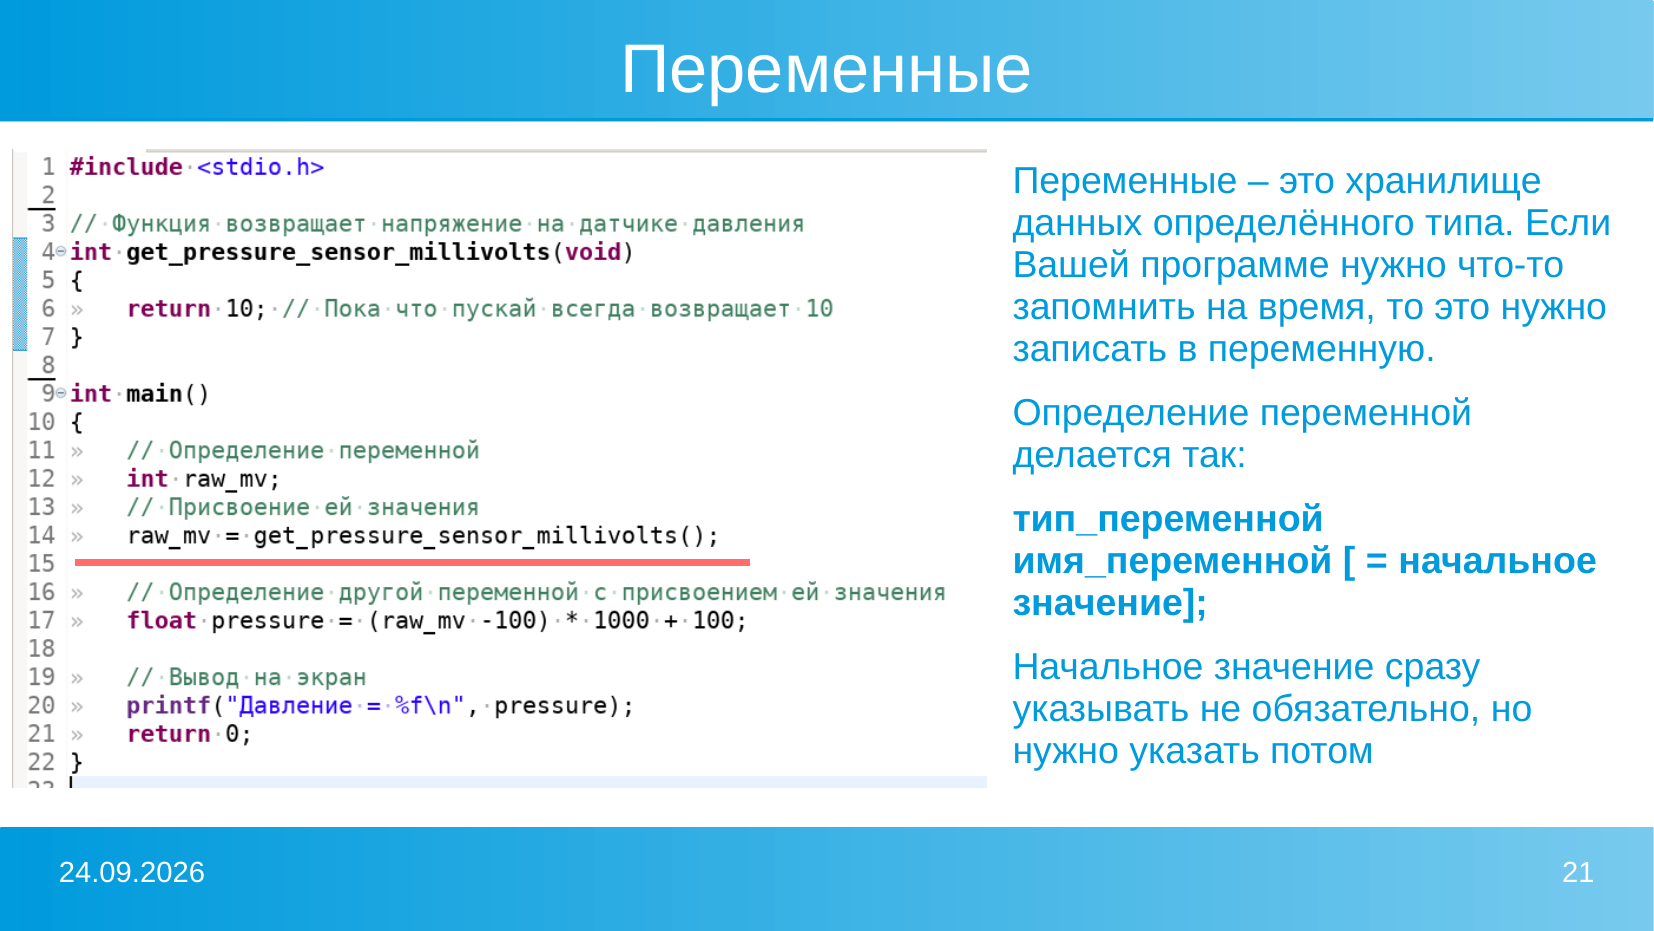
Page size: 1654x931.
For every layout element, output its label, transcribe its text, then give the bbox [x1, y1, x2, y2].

title Переменные [59, 29, 1595, 108]
list Переменные – это хранилище данных определённого типа. Если Вашей программе нужно что-то запомнить на время, то это нужно записать в переменную. Определение переменной делается так: тип_переменной имя_переменной [ = начальное значение]; Начальное значение сразу указывать не обязательно, но нужно указать потом [1012, 159, 1632, 751]
picture [12, 149, 987, 788]
